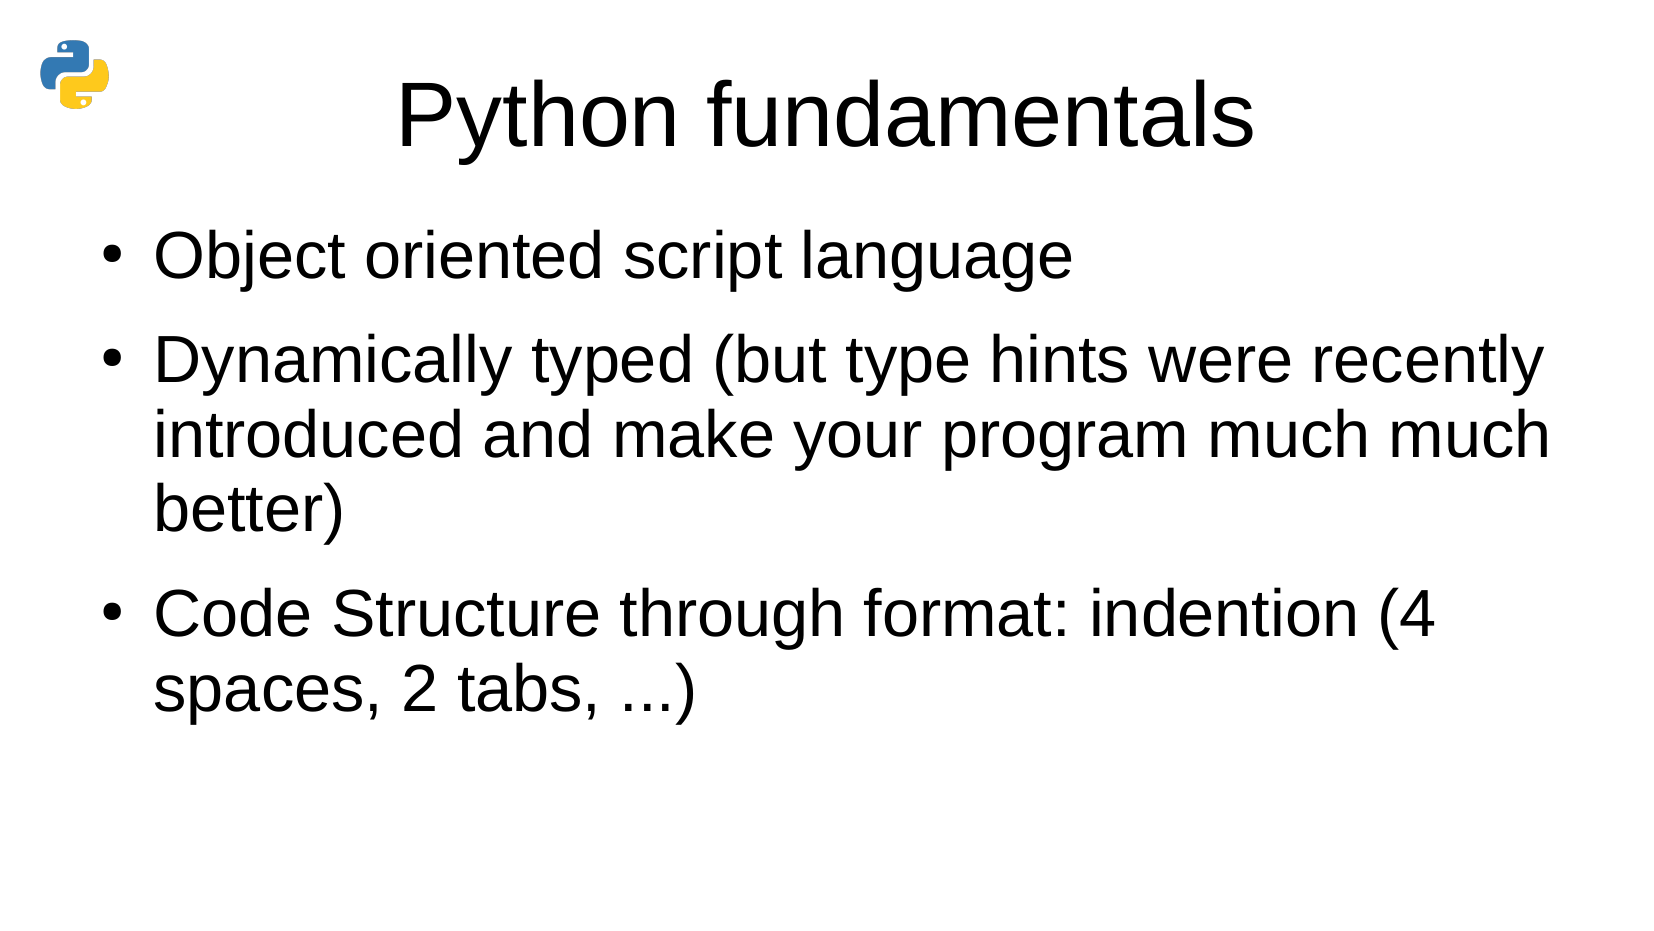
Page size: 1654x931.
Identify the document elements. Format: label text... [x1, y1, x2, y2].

list Object oriented script language Dynamically typed (but type hints were recently introduced and make your program much much better) Code Structure through format: indention (4 spaces, 2 tabs, ...) [82, 217, 1571, 758]
picture [36, 36, 113, 113]
title Python fundamentals [82, 37, 1571, 193]
